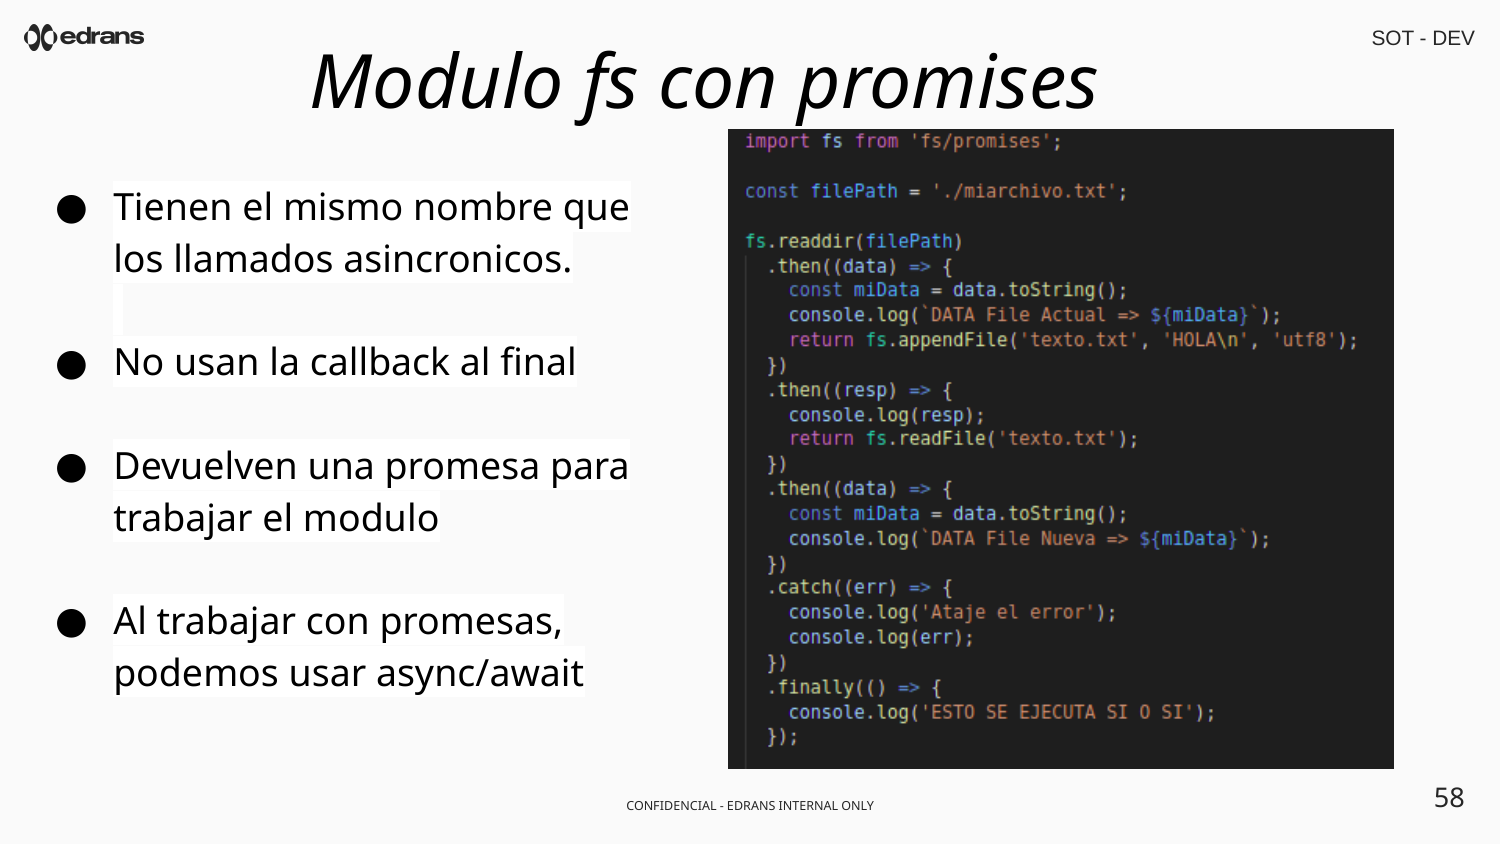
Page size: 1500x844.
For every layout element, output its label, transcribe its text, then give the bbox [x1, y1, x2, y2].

text_box Tienen el mismo nombre que los llamados asincronicos. No usan la callback al final Devuelven una promesa para trabajar el modulo Al trabajar con promesas, podemos usar async/await [23, 161, 686, 761]
text_box Modulo fs con promises [240, 18, 1170, 144]
slide_number <número> [1389, 764, 1480, 830]
text_box SOT - DEV [1266, 24, 1475, 51]
picture [24, 24, 144, 51]
picture [728, 129, 1394, 769]
text_box CONFIDENCIAL - EDRANS INTERNAL ONLY [613, 797, 887, 814]
